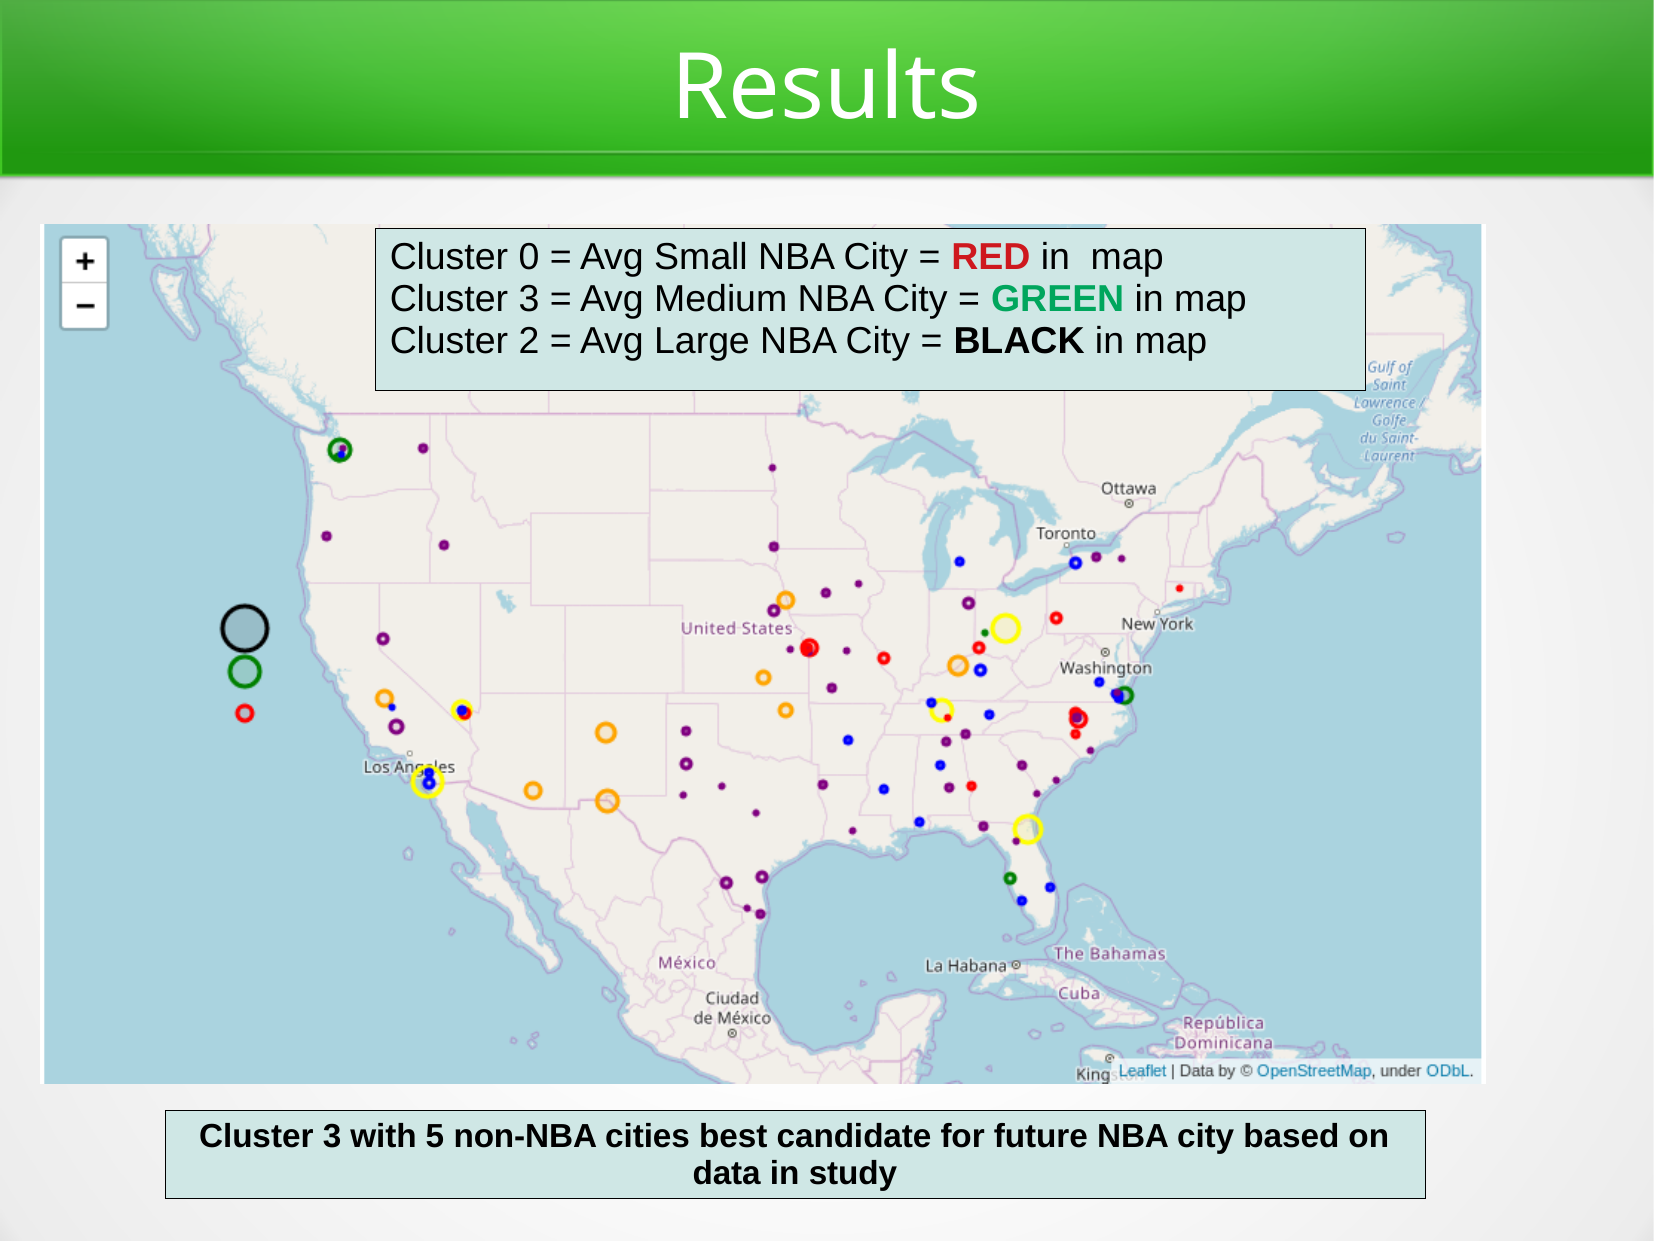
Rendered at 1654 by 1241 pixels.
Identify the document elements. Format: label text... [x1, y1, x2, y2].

picture [0, 0, 1654, 1241]
title Results [82, 11, 1571, 154]
text_box Cluster 0 = Avg Small NBA City = RED in map Cluster 3 = Avg Medium NBA City = GREEN in map Cluster 2 = Avg Large NBA City = BLACK in map [375, 228, 1366, 391]
text_box Cluster 3 with 5 non-NBA cities best candidate for future NBA city based on data in study [165, 1110, 1426, 1199]
